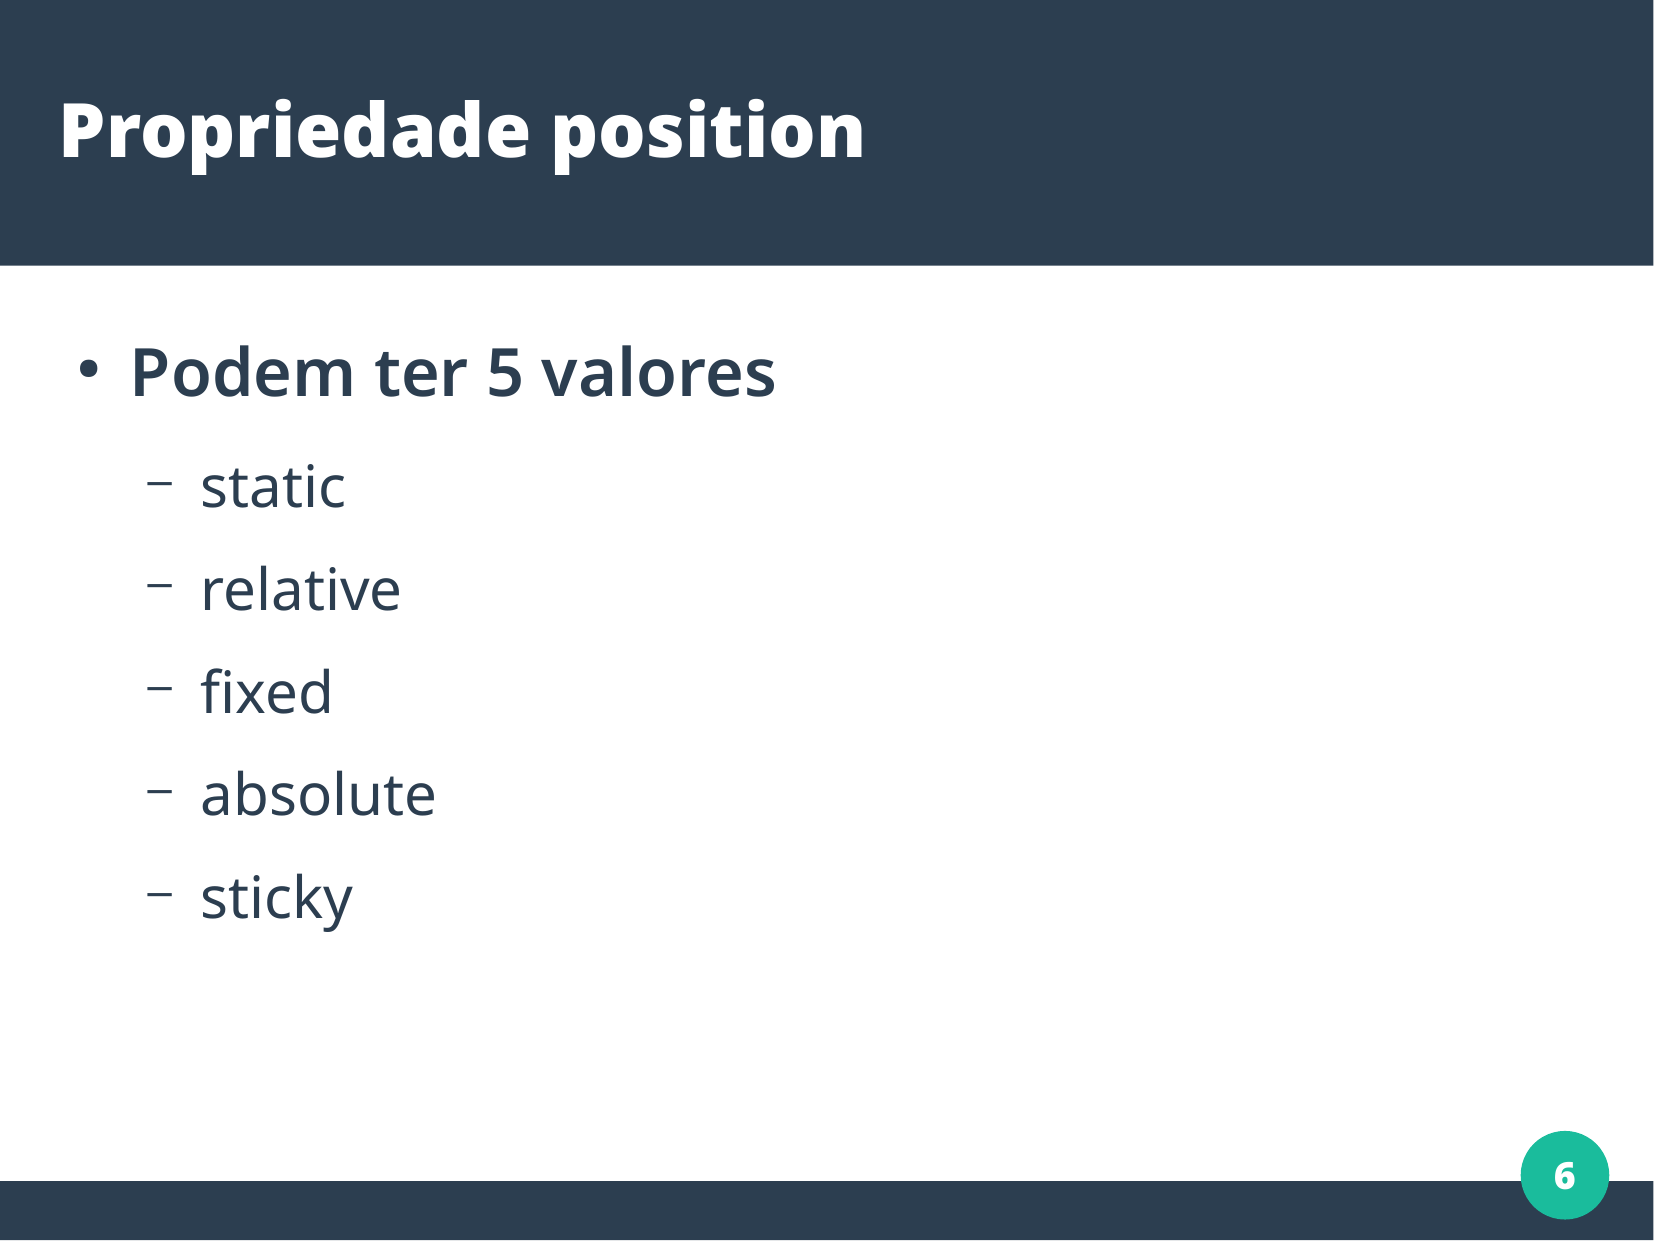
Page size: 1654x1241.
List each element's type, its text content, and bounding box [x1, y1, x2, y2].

title Propriedade position [59, 49, 1595, 207]
list Podem ter 5 valores static relative fixed absolute sticky [59, 324, 1595, 1152]
